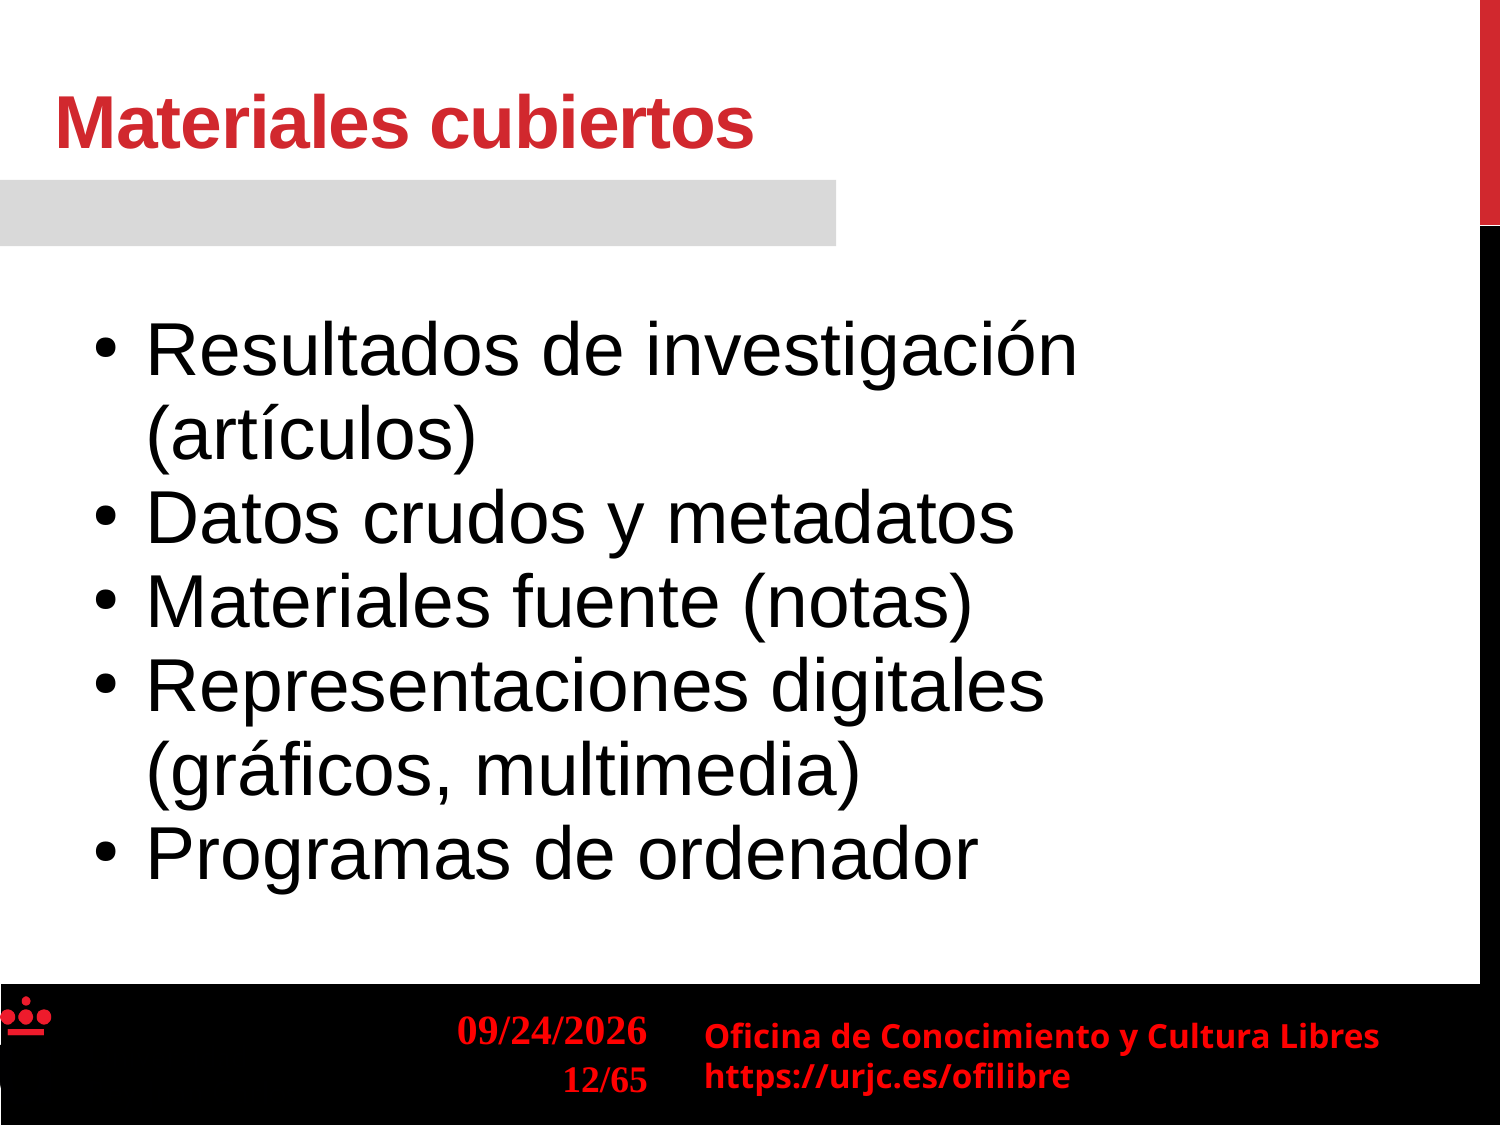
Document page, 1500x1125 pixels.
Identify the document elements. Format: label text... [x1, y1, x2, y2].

text_box Materiales cubiertos [39, 24, 1366, 172]
title [75, 15, 1425, 172]
text_box Resultados de investigación (artículos) Datos crudos y metadatos Materiales fuente (notas) Representaciones digitales (gráficos, multimedia) Programas de ordenador [60, 299, 1254, 903]
